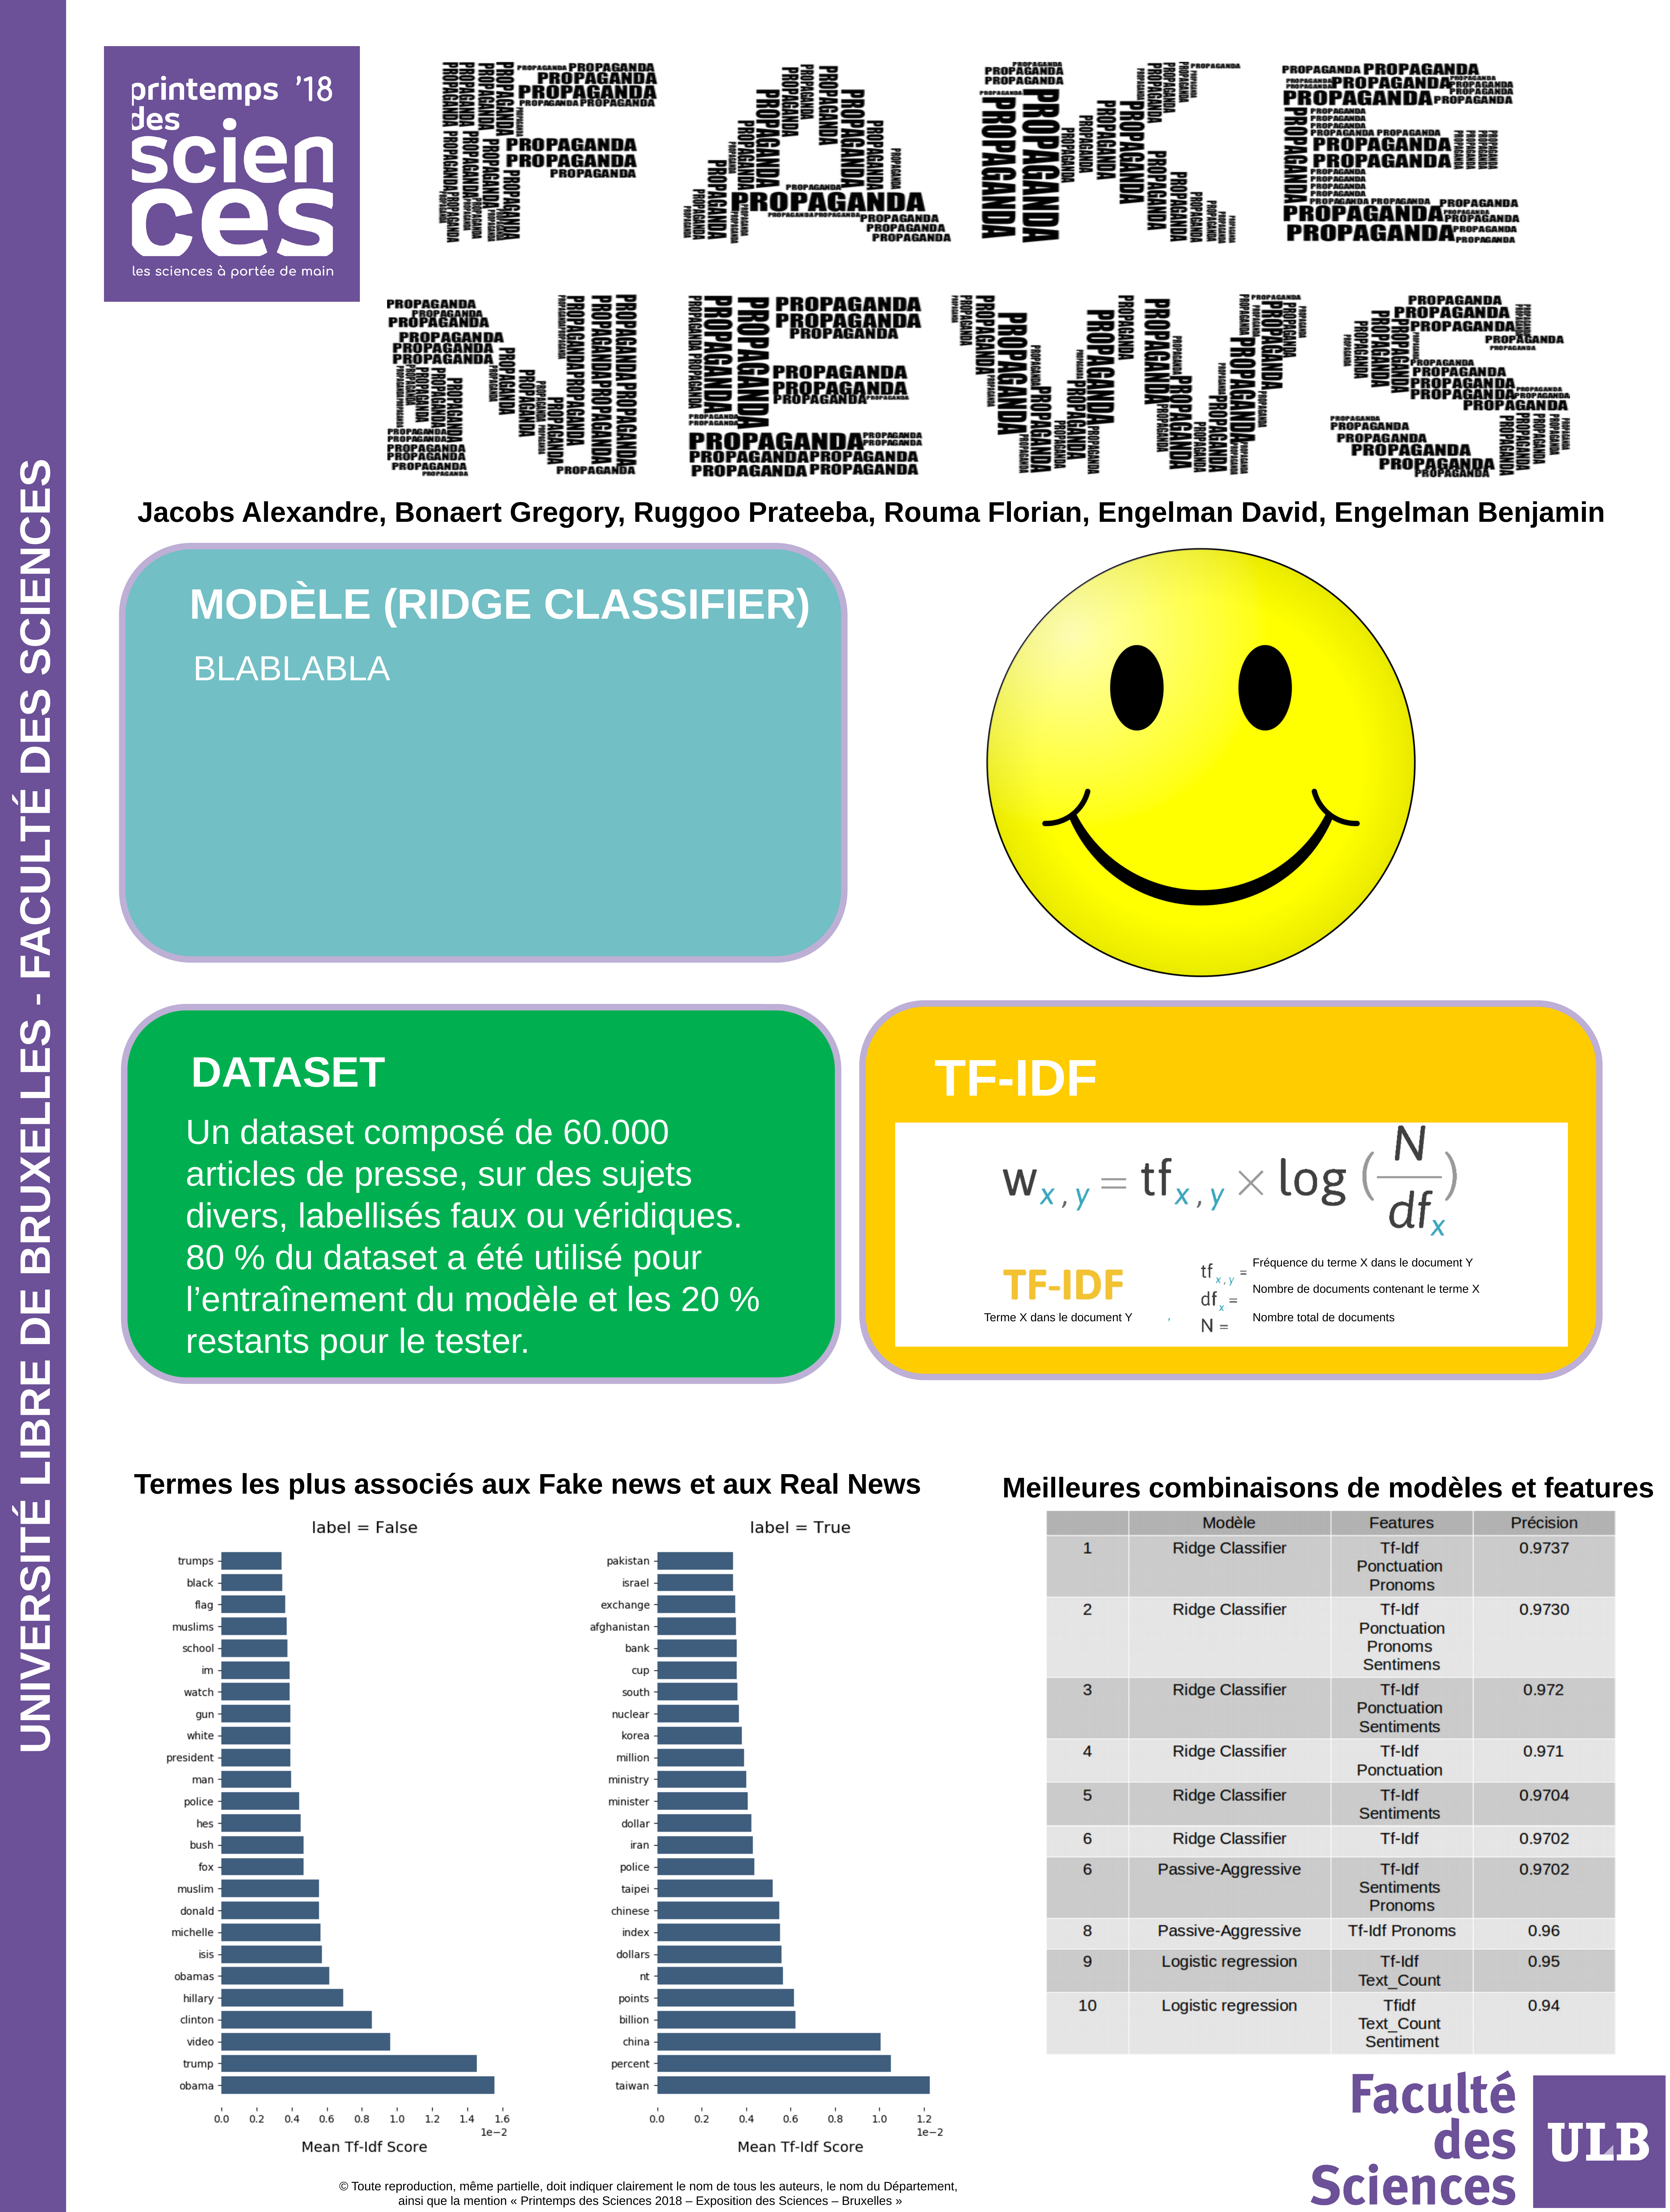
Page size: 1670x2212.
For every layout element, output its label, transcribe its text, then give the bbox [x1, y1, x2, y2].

text_box [122, 546, 844, 960]
text_box Meilleures combinaisons de modèles et features [998, 1470, 1663, 1514]
text_box Nombre total de documents [1248, 1309, 1489, 1327]
picture [104, 46, 360, 302]
picture [387, 62, 1570, 478]
picture [895, 1123, 1568, 1347]
picture [89, 1506, 970, 2167]
text_box [124, 1007, 838, 1381]
text_box BLABLABLA [188, 643, 797, 690]
text_box UNIVERSITÉ LIBRE DE BRUXELLES - FACULTÉ DES SCIENCES [0, 0, 66, 2212]
text_box Jacobs Alexandre, Bonaert Gregory, Ruggoo Prateeba, Rouma Florian, Engelman David, Engelman Benjamin [79, 491, 1666, 530]
text_box DATASET [186, 1042, 698, 1097]
text_box Terme X dans le document Y [979, 1309, 1162, 1340]
text_box MODÈLE (RIDGE CLASSIFIER) [185, 574, 822, 630]
picture [1046, 1514, 1616, 2054]
picture [977, 538, 1426, 987]
picture [1533, 2075, 1666, 2208]
text_box © Toute reproduction, même partielle, doit indiquer clairement le nom de tous les auteurs, le nom du Département, ainsi que la mention « Printemps des Sciences 2018 – Exposition des Sciences – Bruxelles » [93, 2176, 1208, 2212]
text_box Nombre de documents contenant le terme X [1248, 1280, 1489, 1298]
picture [1306, 2062, 1522, 2212]
text_box Termes les plus associés aux Fake news et aux Real News [130, 1466, 970, 1510]
text_box TF-IDF [930, 1042, 1441, 1108]
text_box Fréquence du terme X dans le document Y [1248, 1254, 1489, 1271]
text_box [862, 1003, 1599, 1377]
text_box Un dataset composé de 60.000 articles de presse, sur des sujets divers, labellisés faux ou véridiques. 80 % du dataset a été utilisé pour l’entraînement du modèle et les 20 % restants pour le tester. [181, 1107, 790, 1362]
